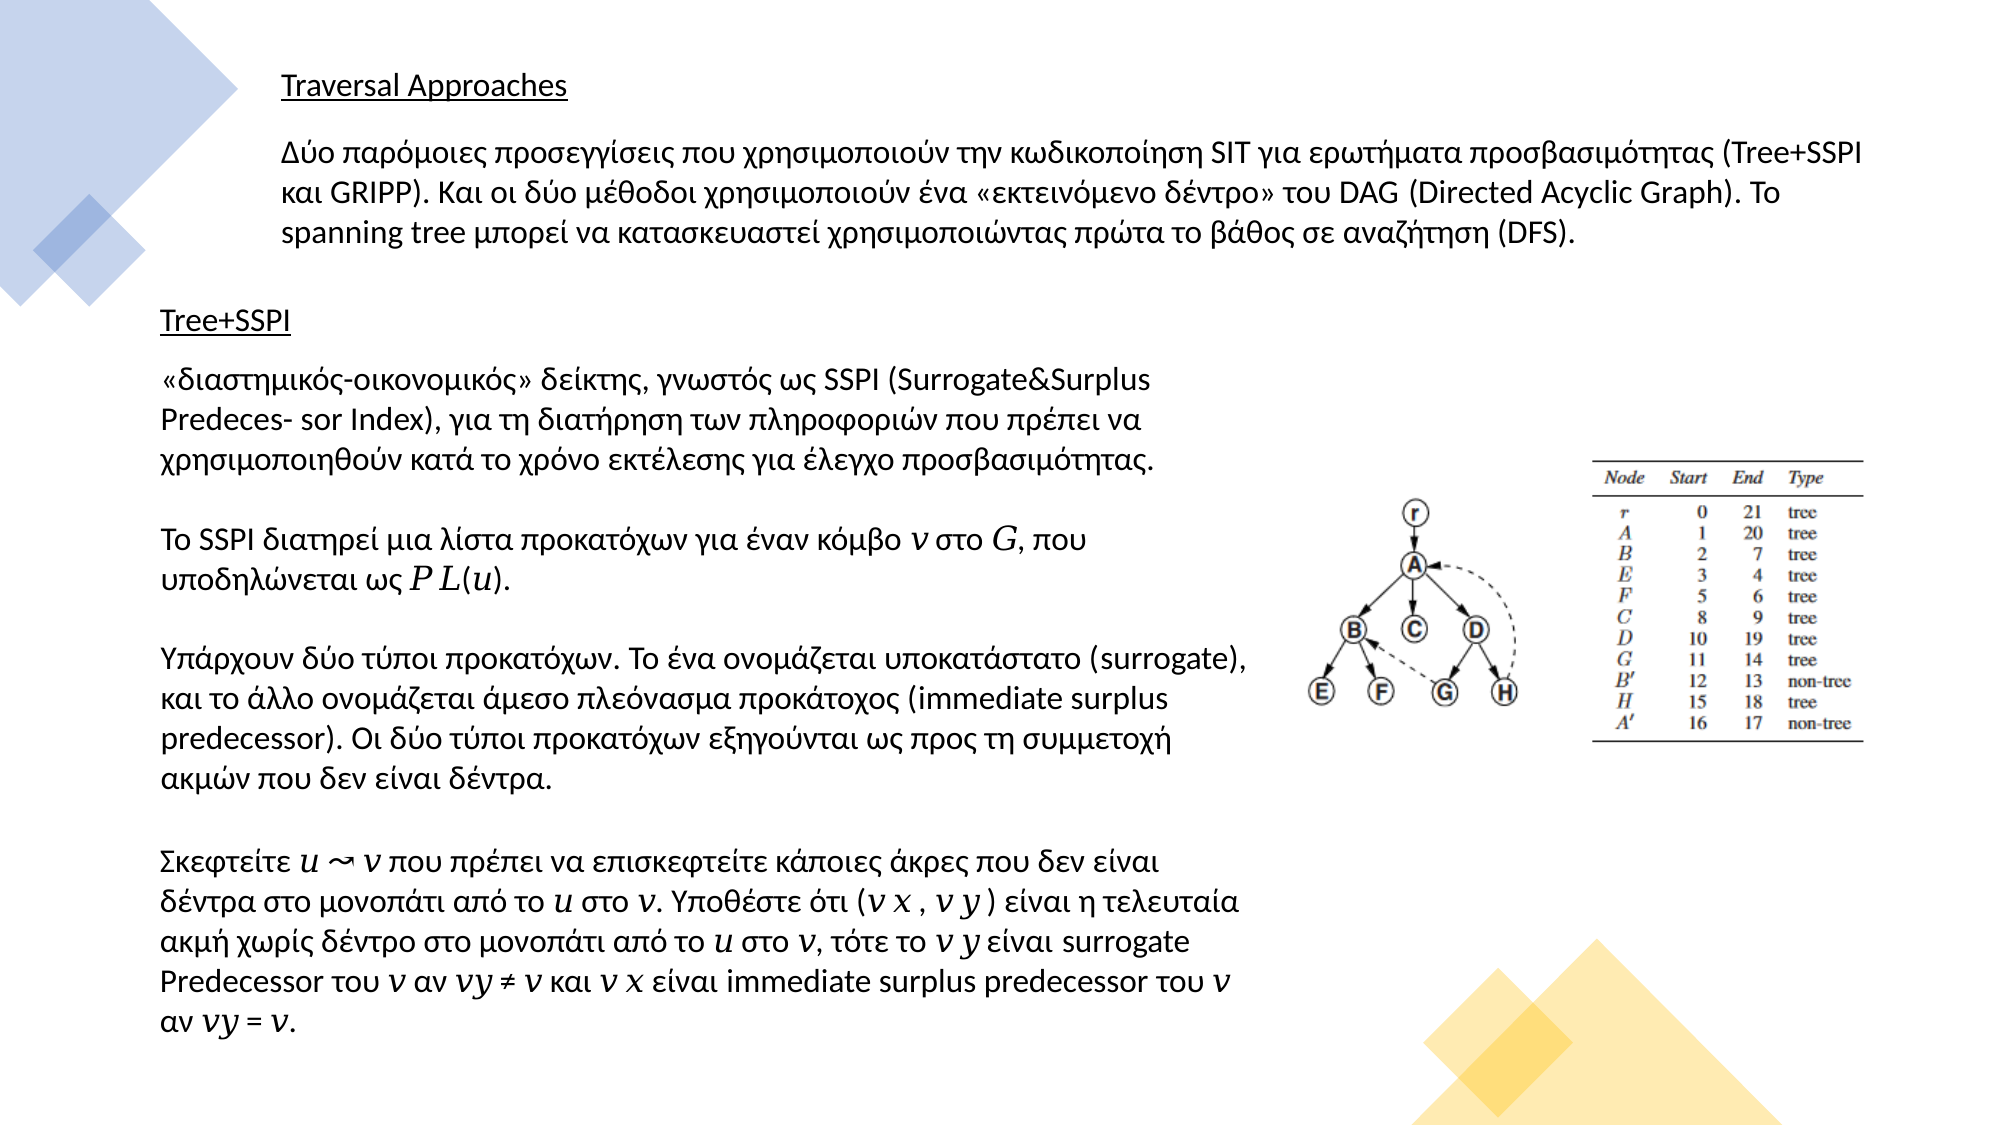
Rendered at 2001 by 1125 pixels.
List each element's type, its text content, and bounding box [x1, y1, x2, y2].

text_box Δύο παρόμοιες προσεγγίσεις που χρησιμοποιούν την κωδικοποίηση SIT για ερωτήματα προσβασιμότητας (Tree+SSPI και GRIPP). Και οι δύο μέθοδοι χρησιμοποιούν ένα «εκτεινόμενο δέντρο» του DAG (Directed Acyclic Graph). Το spanning tree μπορεί να κατασκευαστεί χρησιμοποιώντας πρώτα το βάθος σε αναζήτηση (DFS). [266, 122, 1894, 260]
picture [1265, 442, 1881, 749]
text_box Σκεφτείτε 𝑢 ↝ 𝑣 που πρέπει να επισκεφτείτε κάποιες άκρες που δεν είναι δέντρα στο μονοπάτι από το 𝑢 στο 𝑣. Υποθέστε ότι (𝑣 𝑥 , 𝑣 𝑦 ) είναι η τελευταία ακμή χωρίς δέντρο στο μονοπάτι από το 𝑢 στο 𝑣, τότε το 𝑣 𝑦 είναι surrogate Predecessor του 𝑣 αν 𝑣𝑦 ≠ 𝑣 και 𝑣 𝑥 είναι immediate surplus predecessor του 𝑣 αν 𝑣𝑦 = 𝑣. [145, 831, 1267, 1049]
text_box «διαστημικός-οικονομικός» δείκτης, γνωστός ως SSPI (Surrogate&Surplus Predeces- sor Index), για τη διατήρηση των πληροφοριών που πρέπει να χρησιμοποιηθούν κατά το χρόνο εκτέλεσης για έλεγχο προσβασιμότητας. Το SSPI διατηρεί μια λίστα προκατόχων για έναν κόμβο 𝑣 στο 𝐺, που υποδηλώνεται ως 𝑃 𝐿(𝑢). Υπάρχουν δύο τύποι προκατόχων. Το ένα ονομάζεται υποκατάστατο (surrogate), και το άλλο ονομάζεται άμεσο πλεόνασμα προκάτοχος (immediate surplus predecessor). Οι δύο τύποι προκατόχων εξηγούνται ως προς τη συμμετοχή ακμών που δεν είναι δέντρα. [145, 349, 1279, 810]
text_box Tree+SSPI [145, 290, 1146, 347]
text_box [0, 0, 2000, 1125]
text_box Traversal Approaches [266, 55, 1267, 111]
